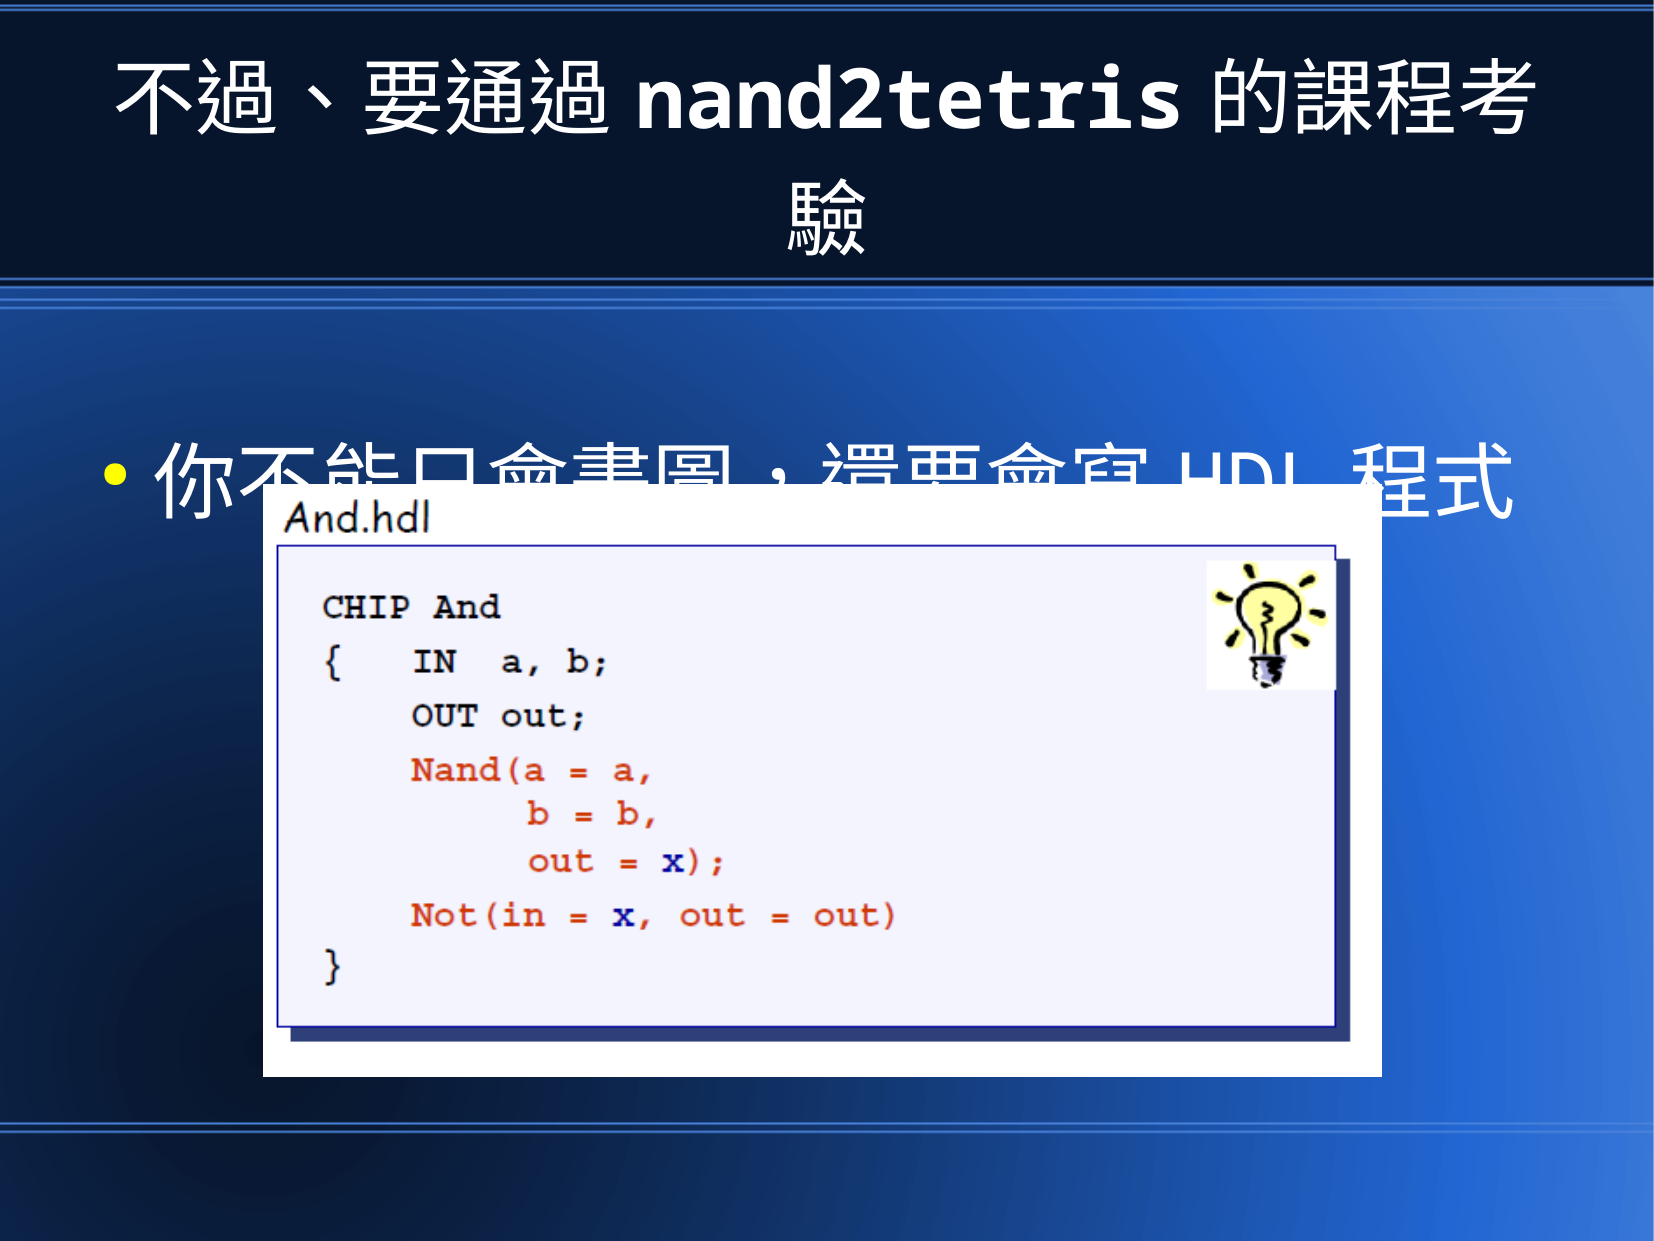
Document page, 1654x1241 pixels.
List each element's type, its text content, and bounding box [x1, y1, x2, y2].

picture [263, 484, 1382, 1077]
picture [0, 0, 1654, 1241]
list 你不能只會畫圖，還要會寫HDL程式 [82, 355, 1571, 1241]
title 不過、要通過nand2tetris的課程考驗 [82, 49, 1571, 257]
